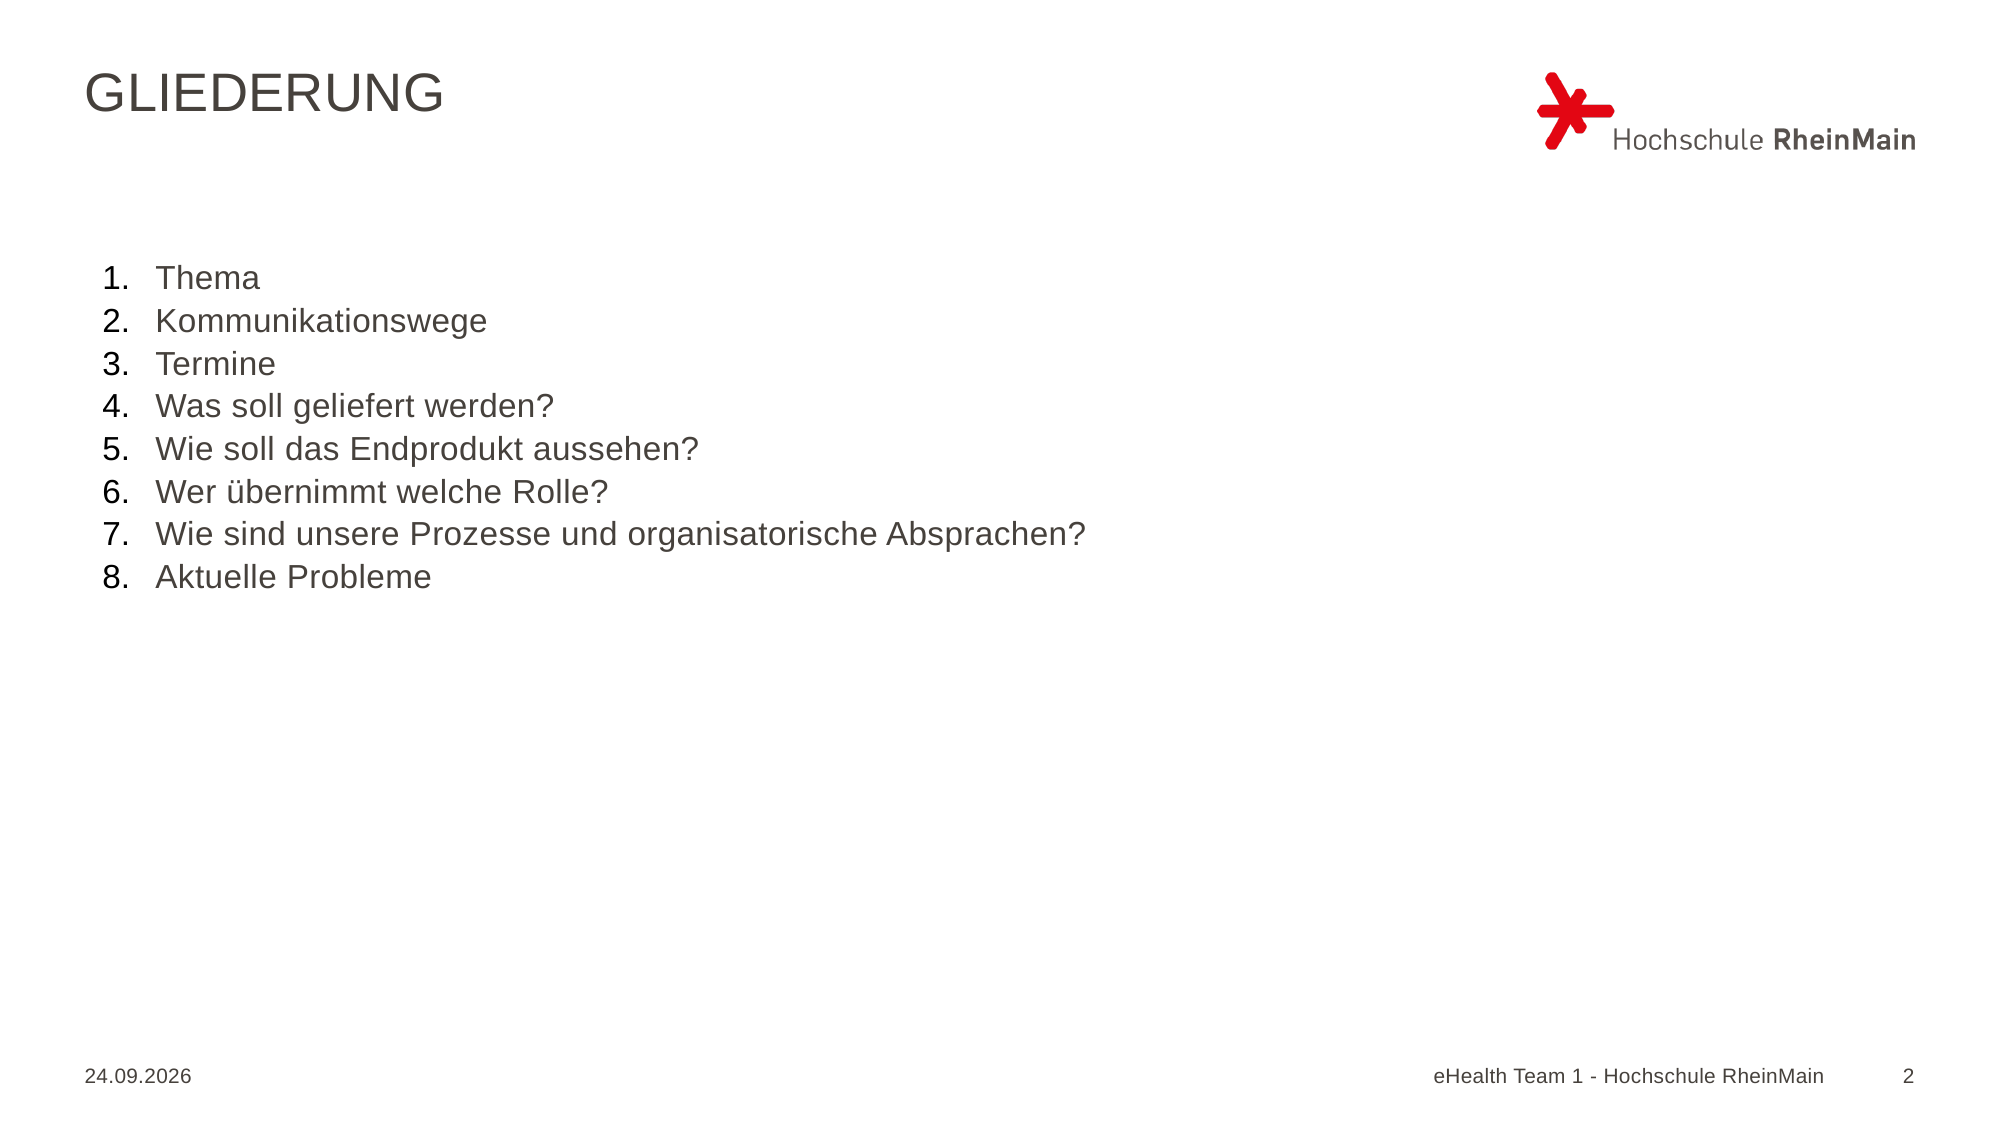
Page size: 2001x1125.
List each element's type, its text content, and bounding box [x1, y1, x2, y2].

title GLIEDERUNG [84, 66, 1443, 124]
list Thema Kommunikationswege Termine Was soll geliefert werden? Wie soll das Endprodukt aussehen? Wer übernimmt welche Rolle? Wie sind unsere Prozesse und organisatorische Absprachen? Aktuelle Probleme [84, 253, 1916, 1025]
footer eHealth Team 1 - Hochschule RheinMain [701, 1059, 1845, 1090]
slide_number <Foliennummer> [1845, 1059, 1915, 1090]
picture [1537, 72, 1915, 150]
slide_number 19.11.2020 [84, 1059, 325, 1090]
